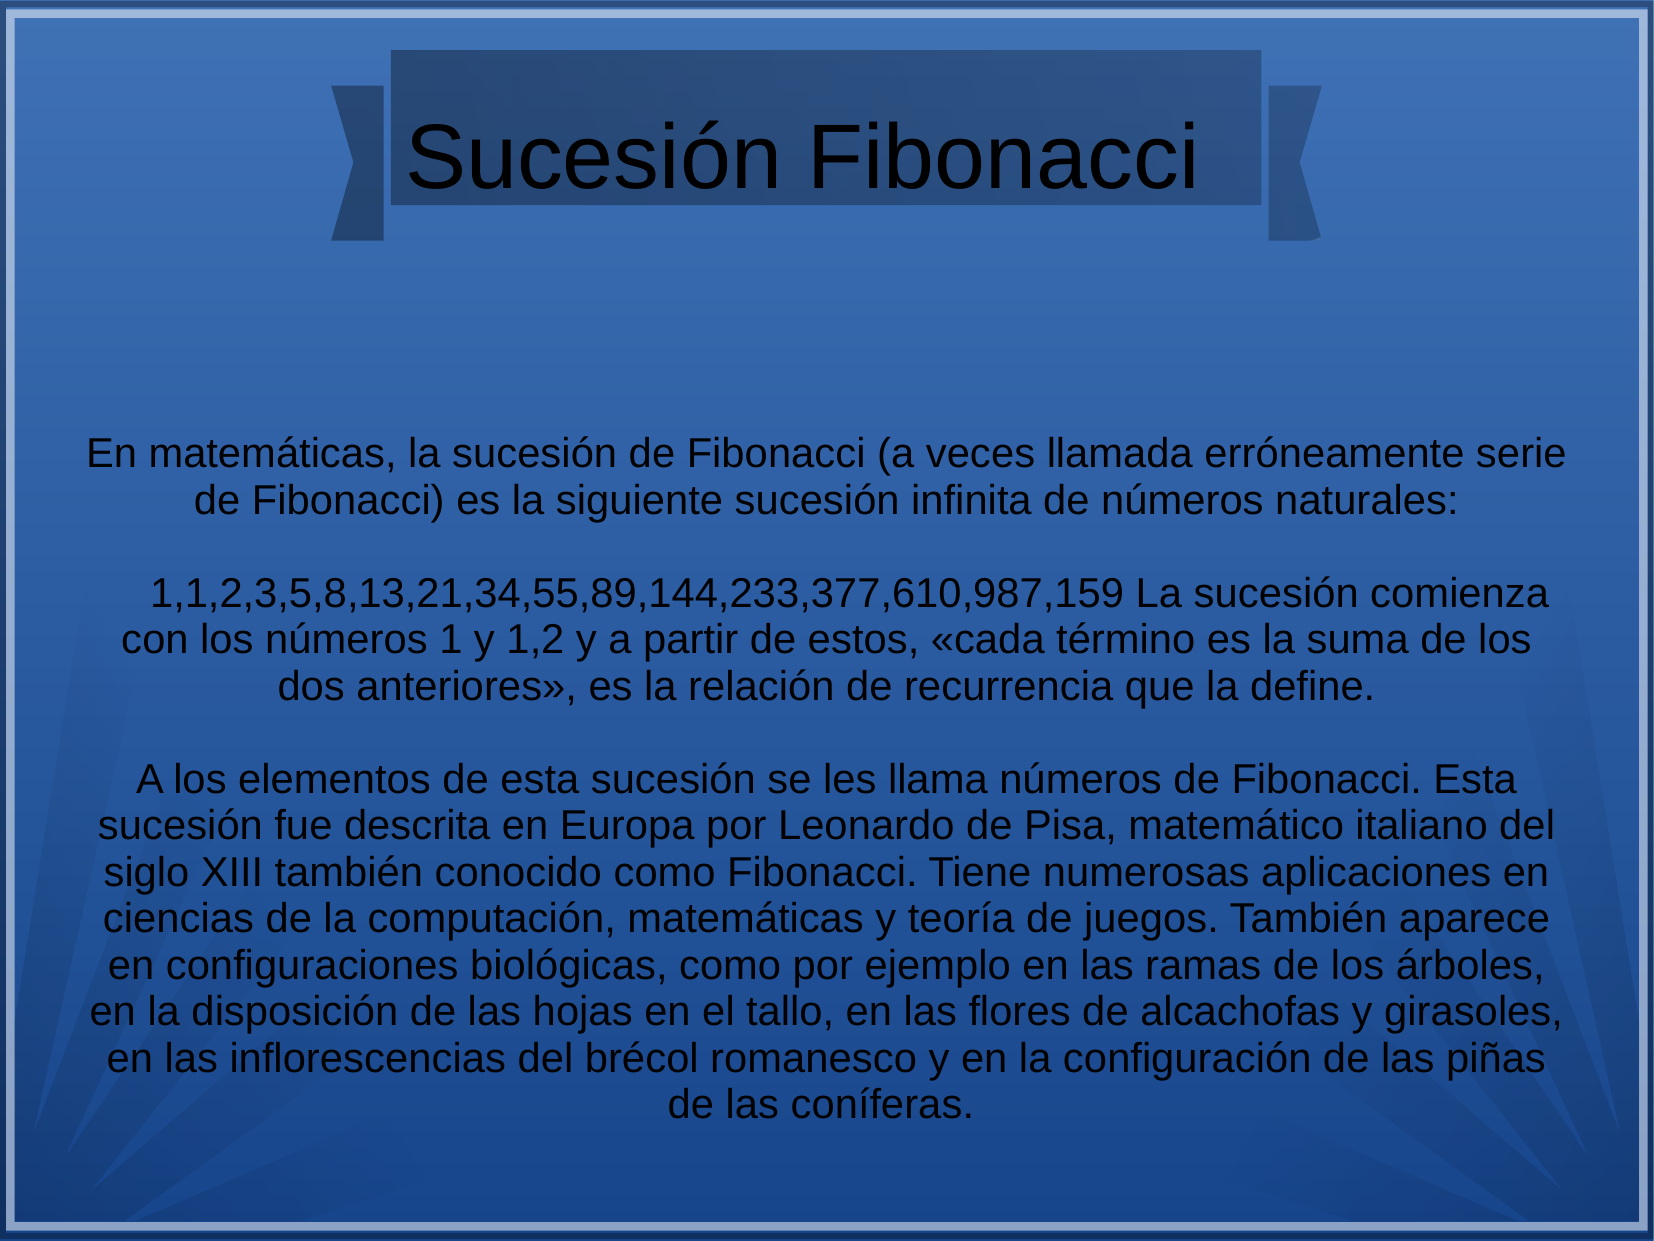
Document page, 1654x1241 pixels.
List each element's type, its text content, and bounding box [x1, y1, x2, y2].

title Sucesión Fibonacci [366, 78, 1241, 236]
subtitle En matemáticas, la sucesión de Fibonacci (a veces llamada erróneamente serie de Fibonacci) es la siguiente sucesión infinita de números naturales: 1,1,2,3,5,8,13,21,34,55,89,144,233,377,610,987,159 La sucesión comienza con los números 1 y 1,2 y a partir de estos, «cada término es la suma de los dos anteriores», es la relación de recurrencia que la define. A los elementos de esta sucesión se les llama números de Fibonacci. Esta sucesión fue descrita en Europa por Leonardo de Pisa, matemático italiano del siglo XIII también conocido como Fibonacci. Tiene numerosas aplicaciones en ciencias de la computación, matemáticas y teoría de juegos. También aparece en configuraciones biológicas, como por ejemplo en las ramas de los árboles, en la disposición de las hojas en el tallo, en las flores de alcachofas y girasoles, en las inflorescencias del brécol romanesco y en la configuración de las piñas de las coníferas. [82, 299, 1571, 1241]
